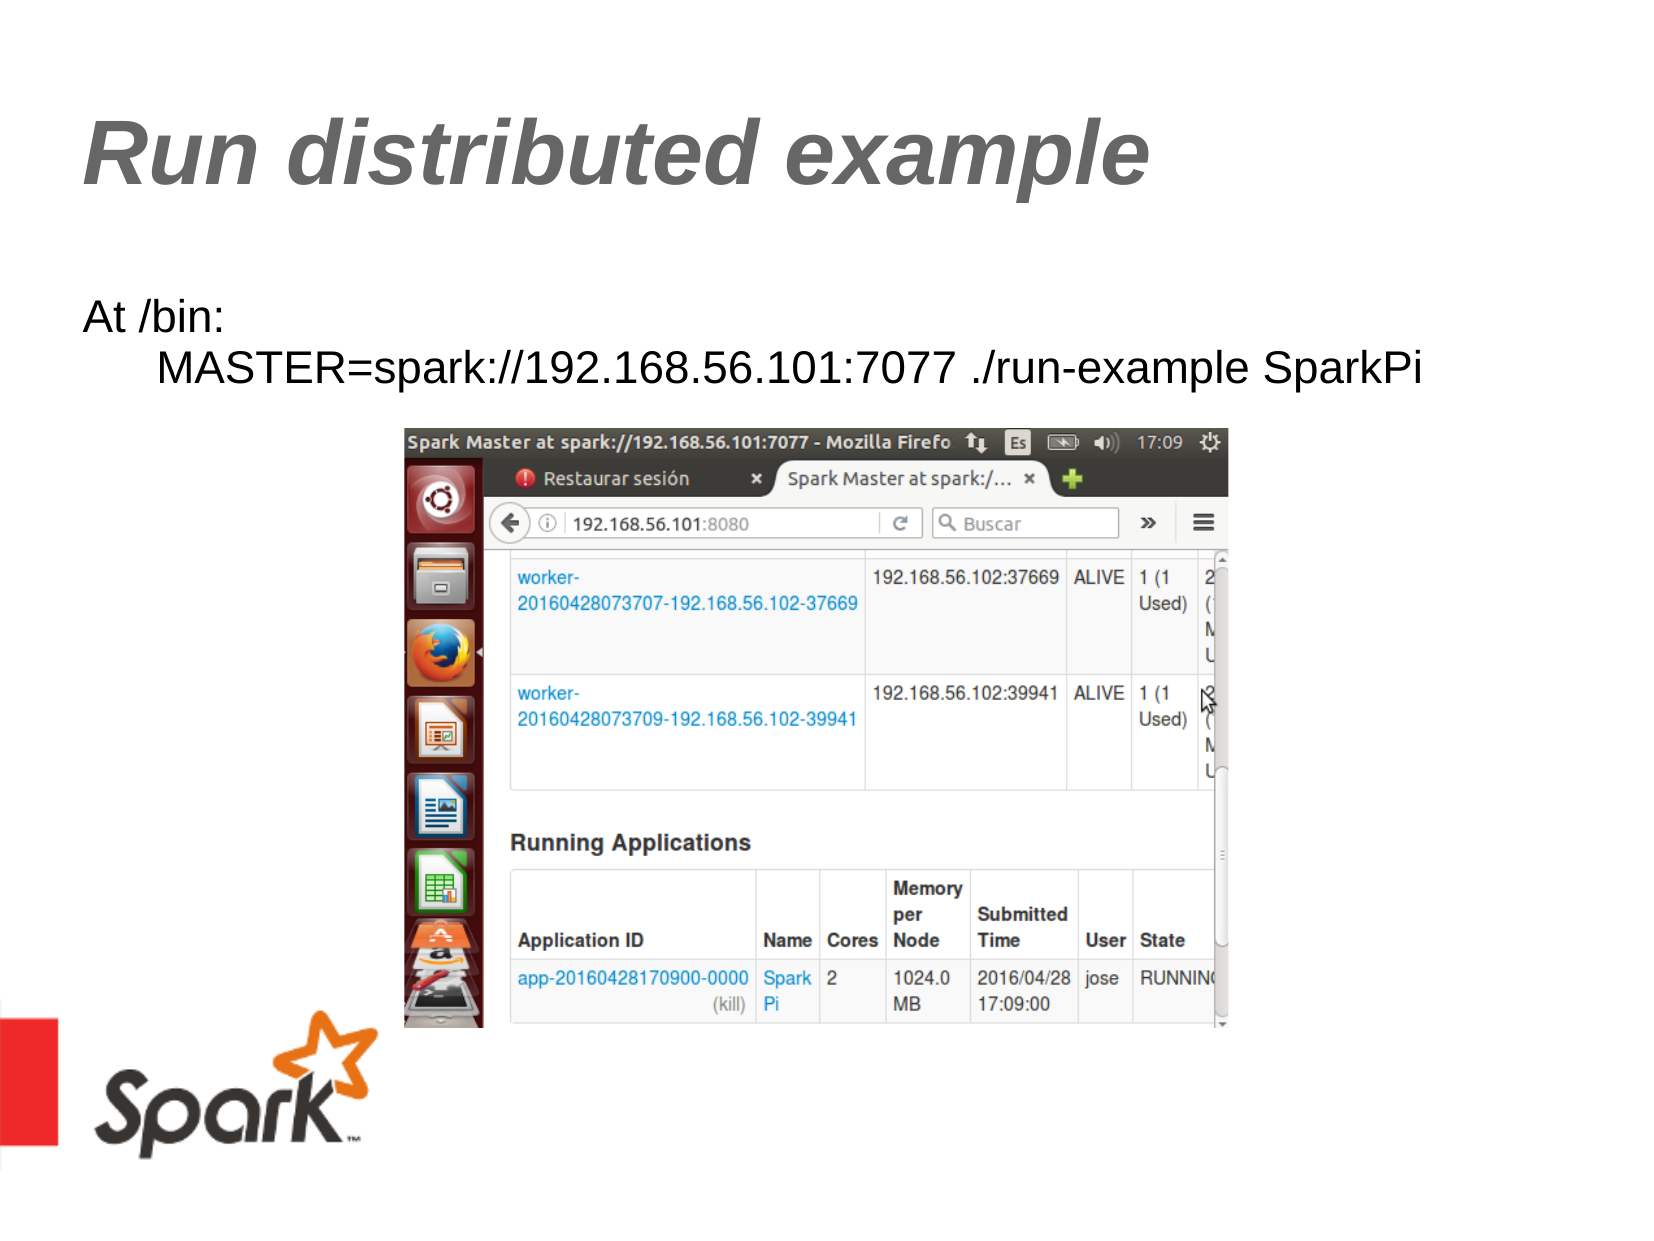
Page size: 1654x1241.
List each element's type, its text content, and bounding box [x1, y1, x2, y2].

picture [404, 428, 1229, 1028]
title Run distributed example [82, 49, 1571, 257]
subtitle At /bin: MASTER=spark://192.168.56.101:7077 ./run-example SparkPi [82, 290, 1571, 1010]
picture [0, 999, 392, 1170]
